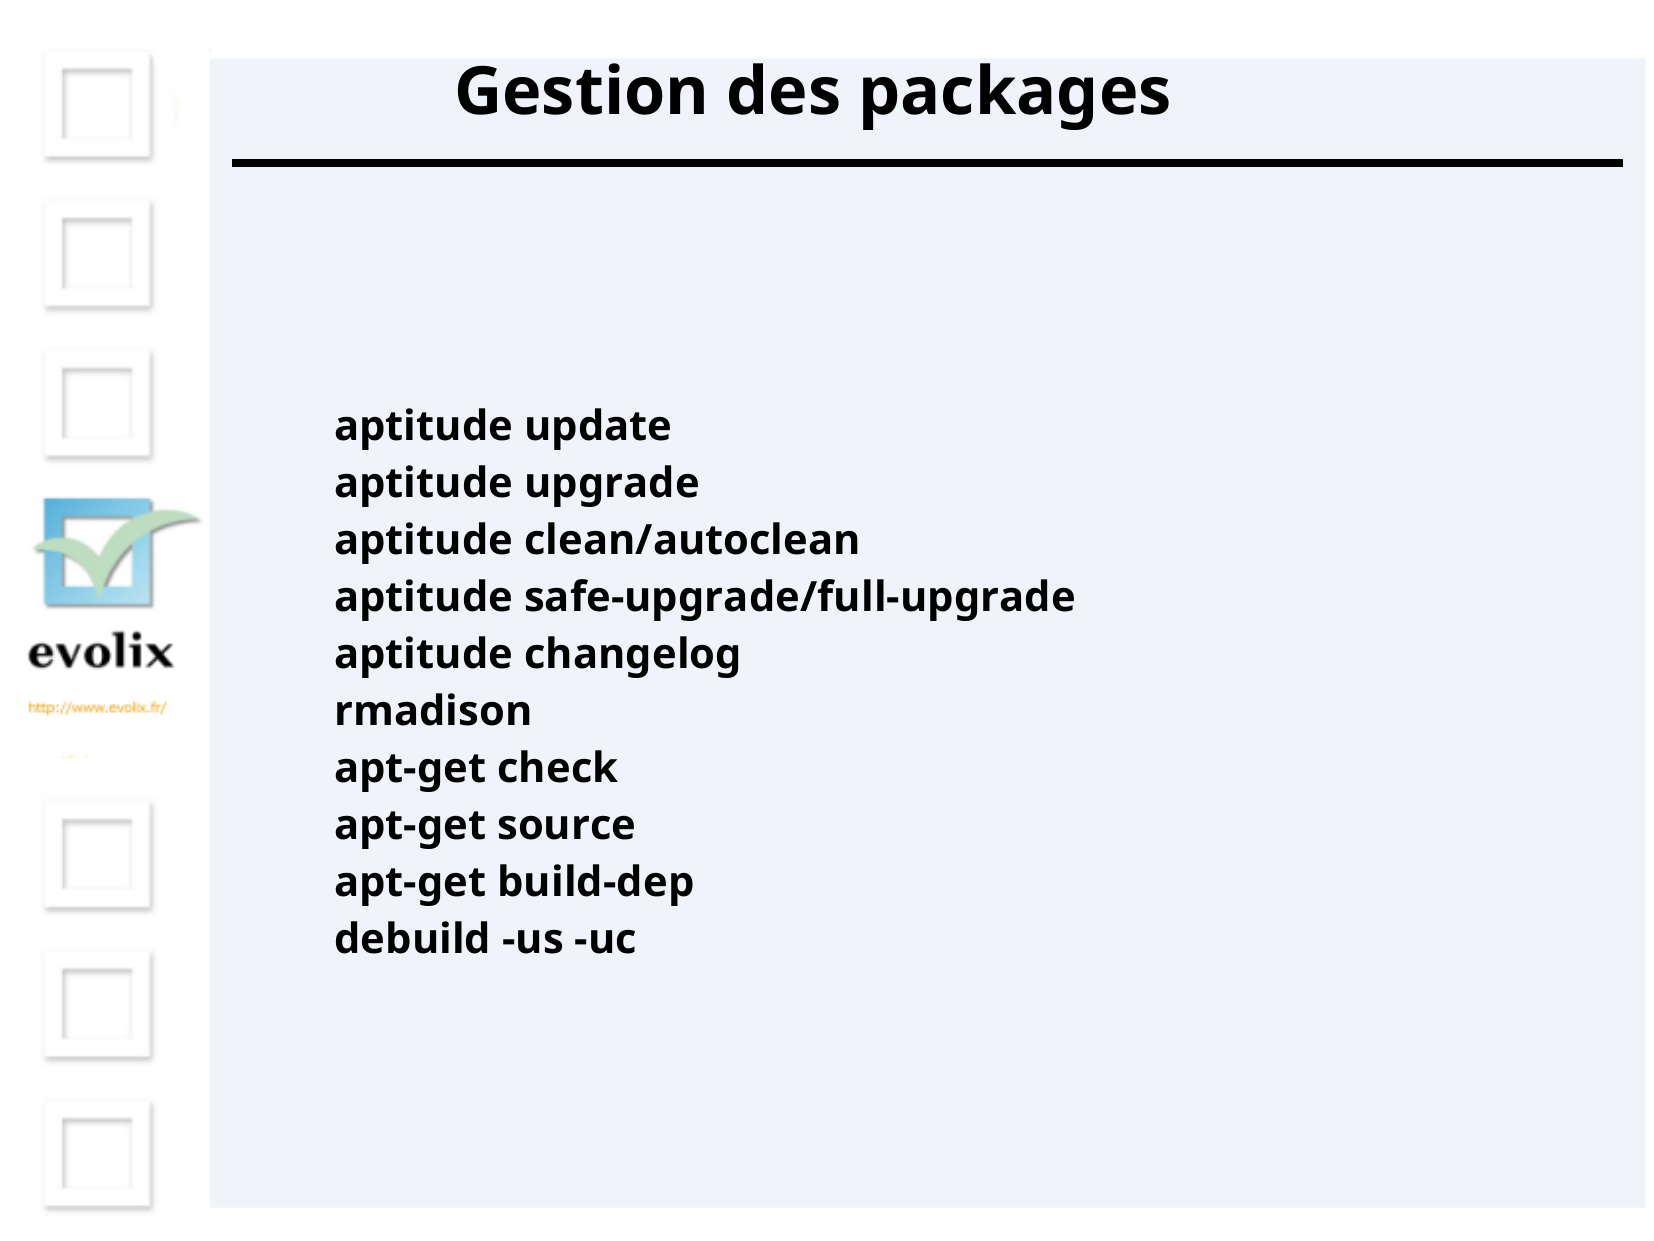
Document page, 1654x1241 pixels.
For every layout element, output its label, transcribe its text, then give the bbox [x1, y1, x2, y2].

picture [0, 49, 1654, 1218]
subtitle aptitude update aptitude upgrade aptitude clean/autoclean aptitude safe-upgrade/full-upgrade aptitude changelog rmadison apt-get check apt-get source apt-get build-dep debuild -us -uc [259, 236, 1632, 1085]
title Gestion des packages [22, 27, 1604, 151]
